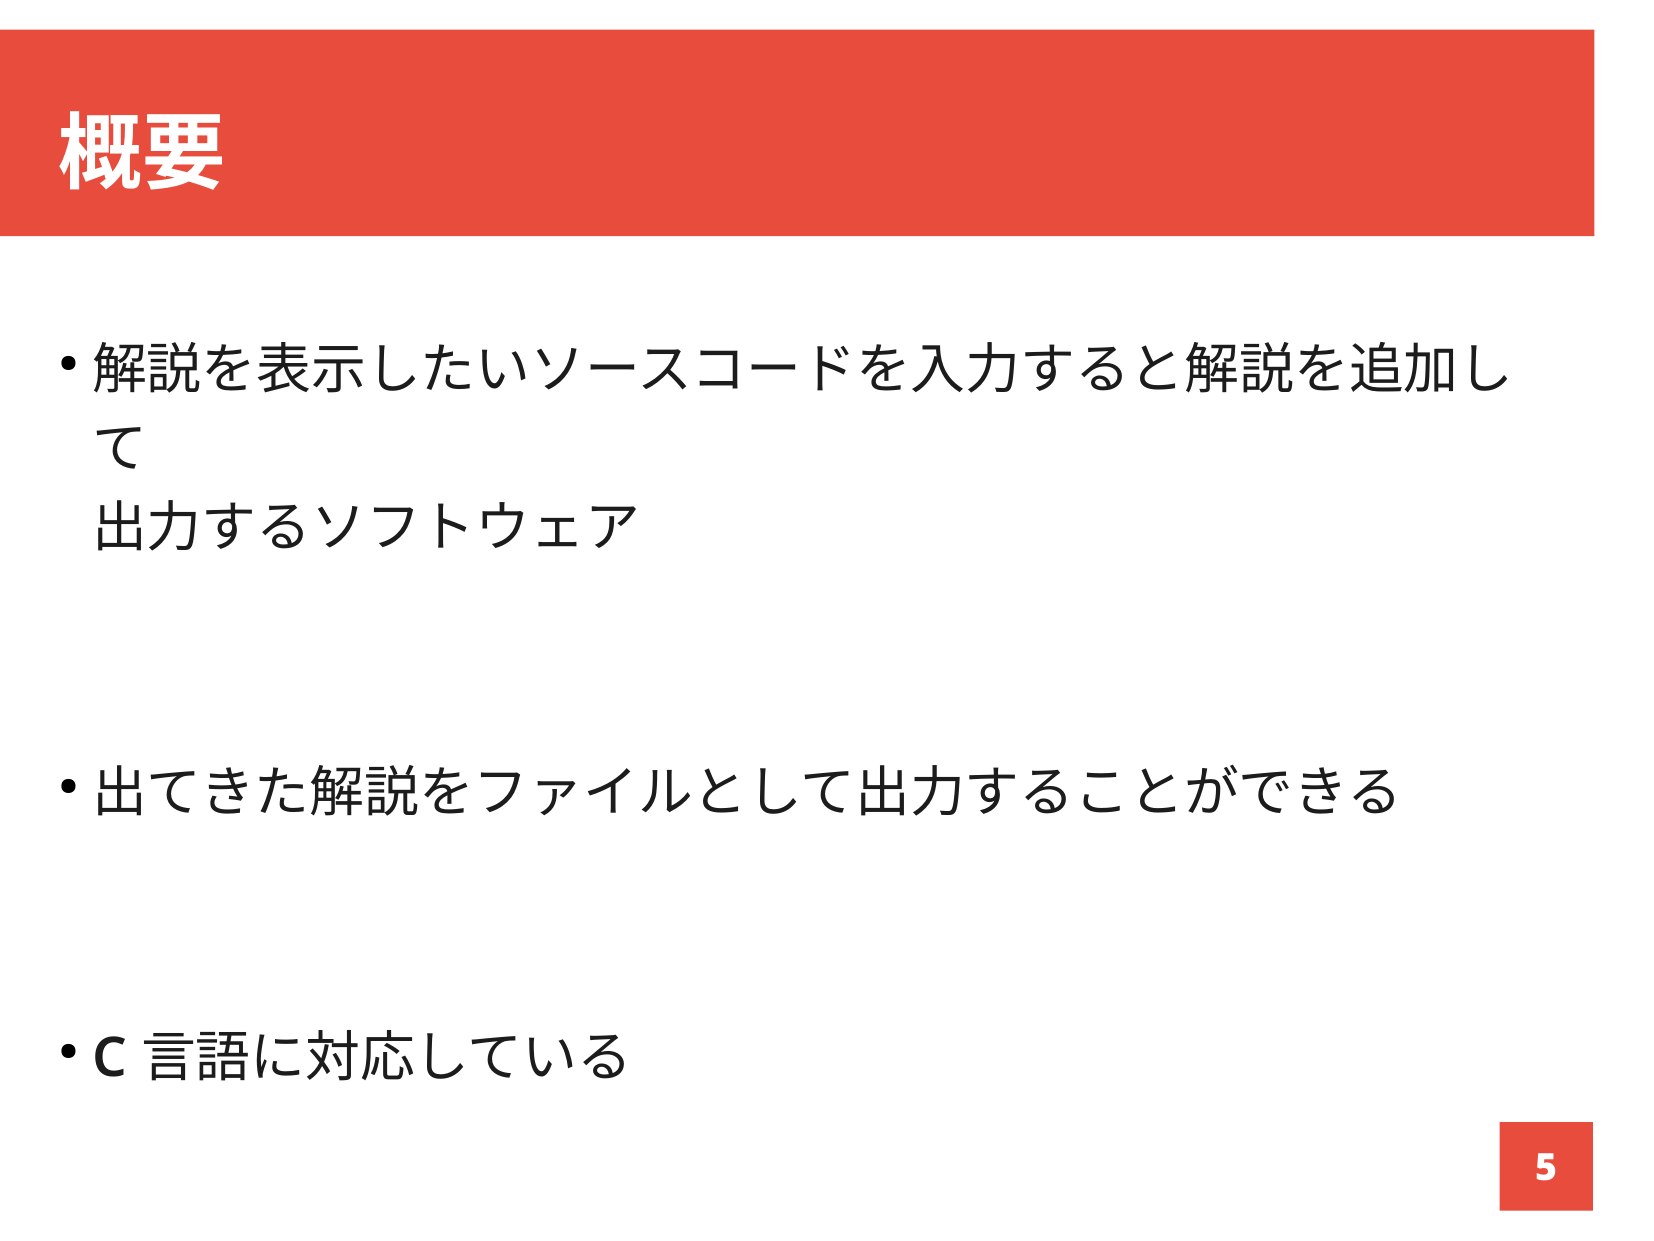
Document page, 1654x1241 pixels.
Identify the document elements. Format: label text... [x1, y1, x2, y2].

title 概要 [59, 59, 1595, 207]
list 解説を表示したいソースコードを入力すると解説を追加して 出力するソフトウェア 出てきた解説をファイルとして出力することができる C言語に対応している [59, 324, 1565, 1093]
